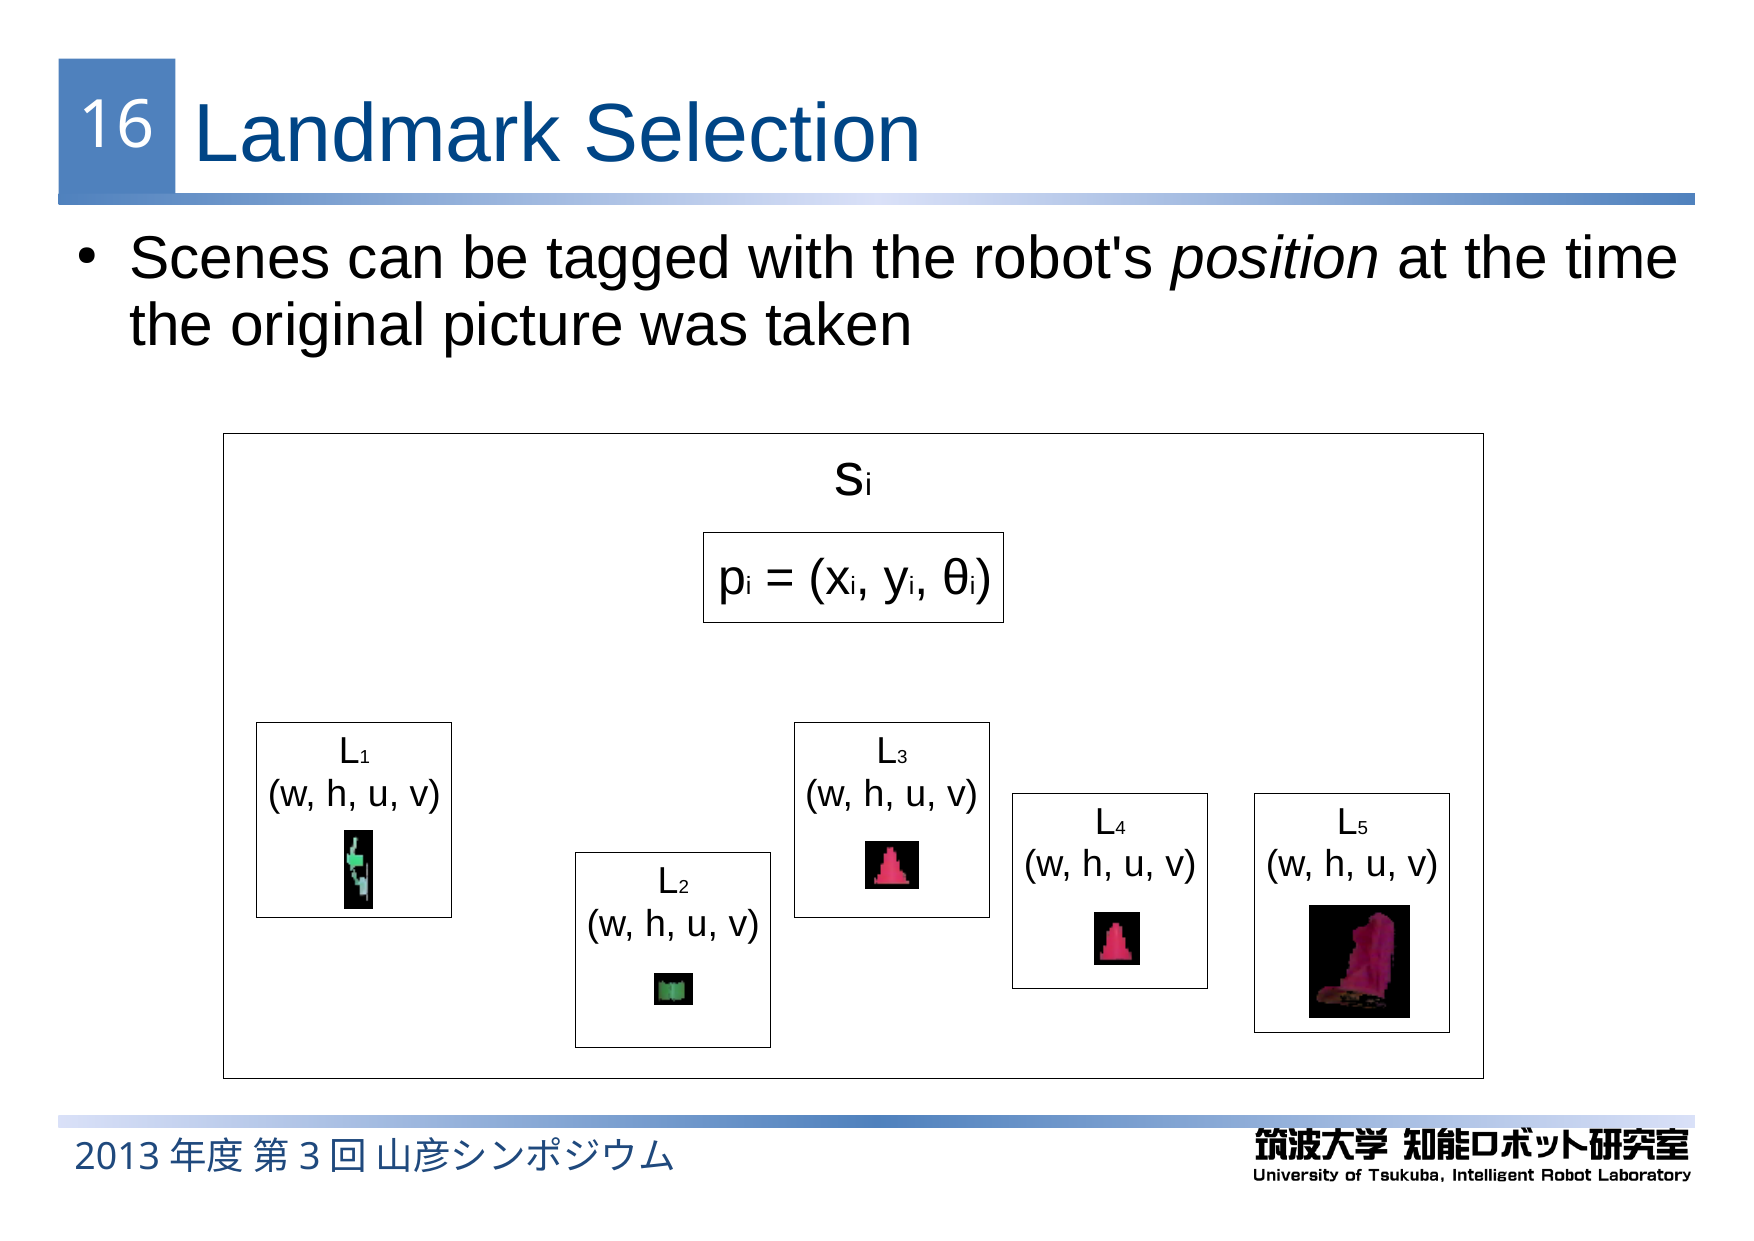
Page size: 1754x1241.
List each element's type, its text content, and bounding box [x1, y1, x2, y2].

list Scenes can be tagged with the robot's position at the time the original picture was taken [58, 223, 1696, 374]
picture [1252, 1127, 1691, 1182]
text_box pi = (xi, yi, θi) [703, 532, 1004, 623]
title Landmark Selection [193, 61, 1651, 205]
text_box si [223, 433, 1484, 1079]
